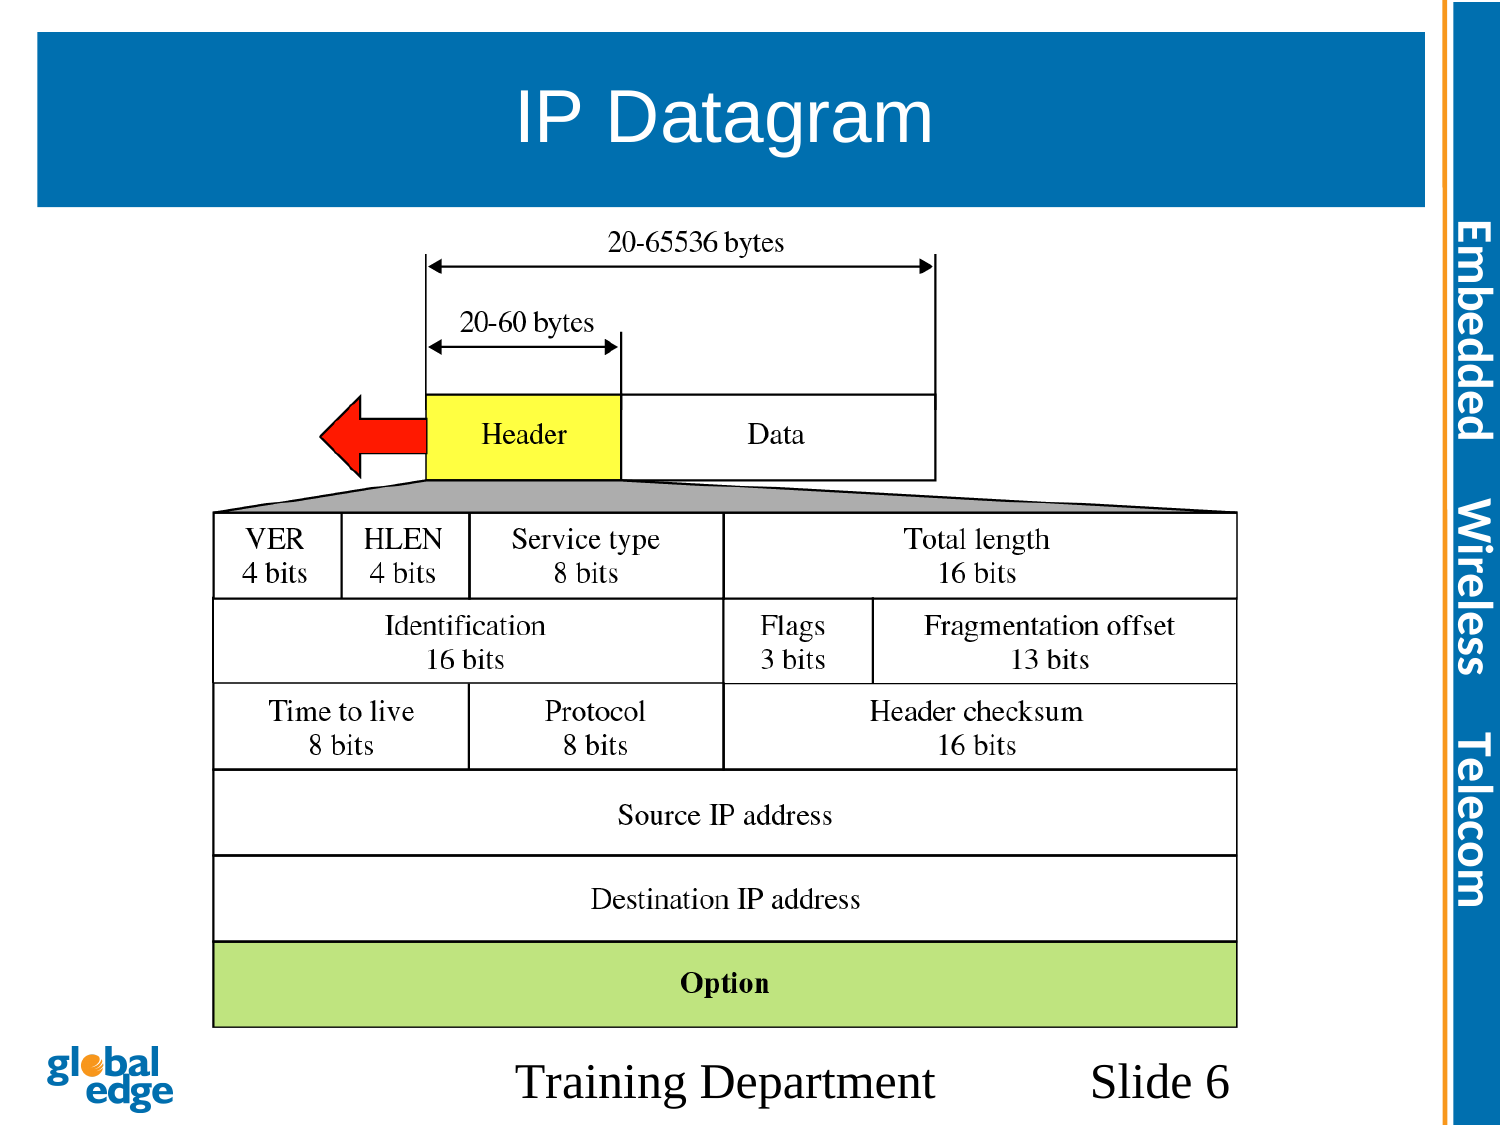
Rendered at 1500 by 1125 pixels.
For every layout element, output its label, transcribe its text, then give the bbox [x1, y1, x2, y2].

picture [34, 1034, 185, 1125]
picture [212, 224, 1238, 1028]
title IP Datagram [88, 64, 1361, 162]
